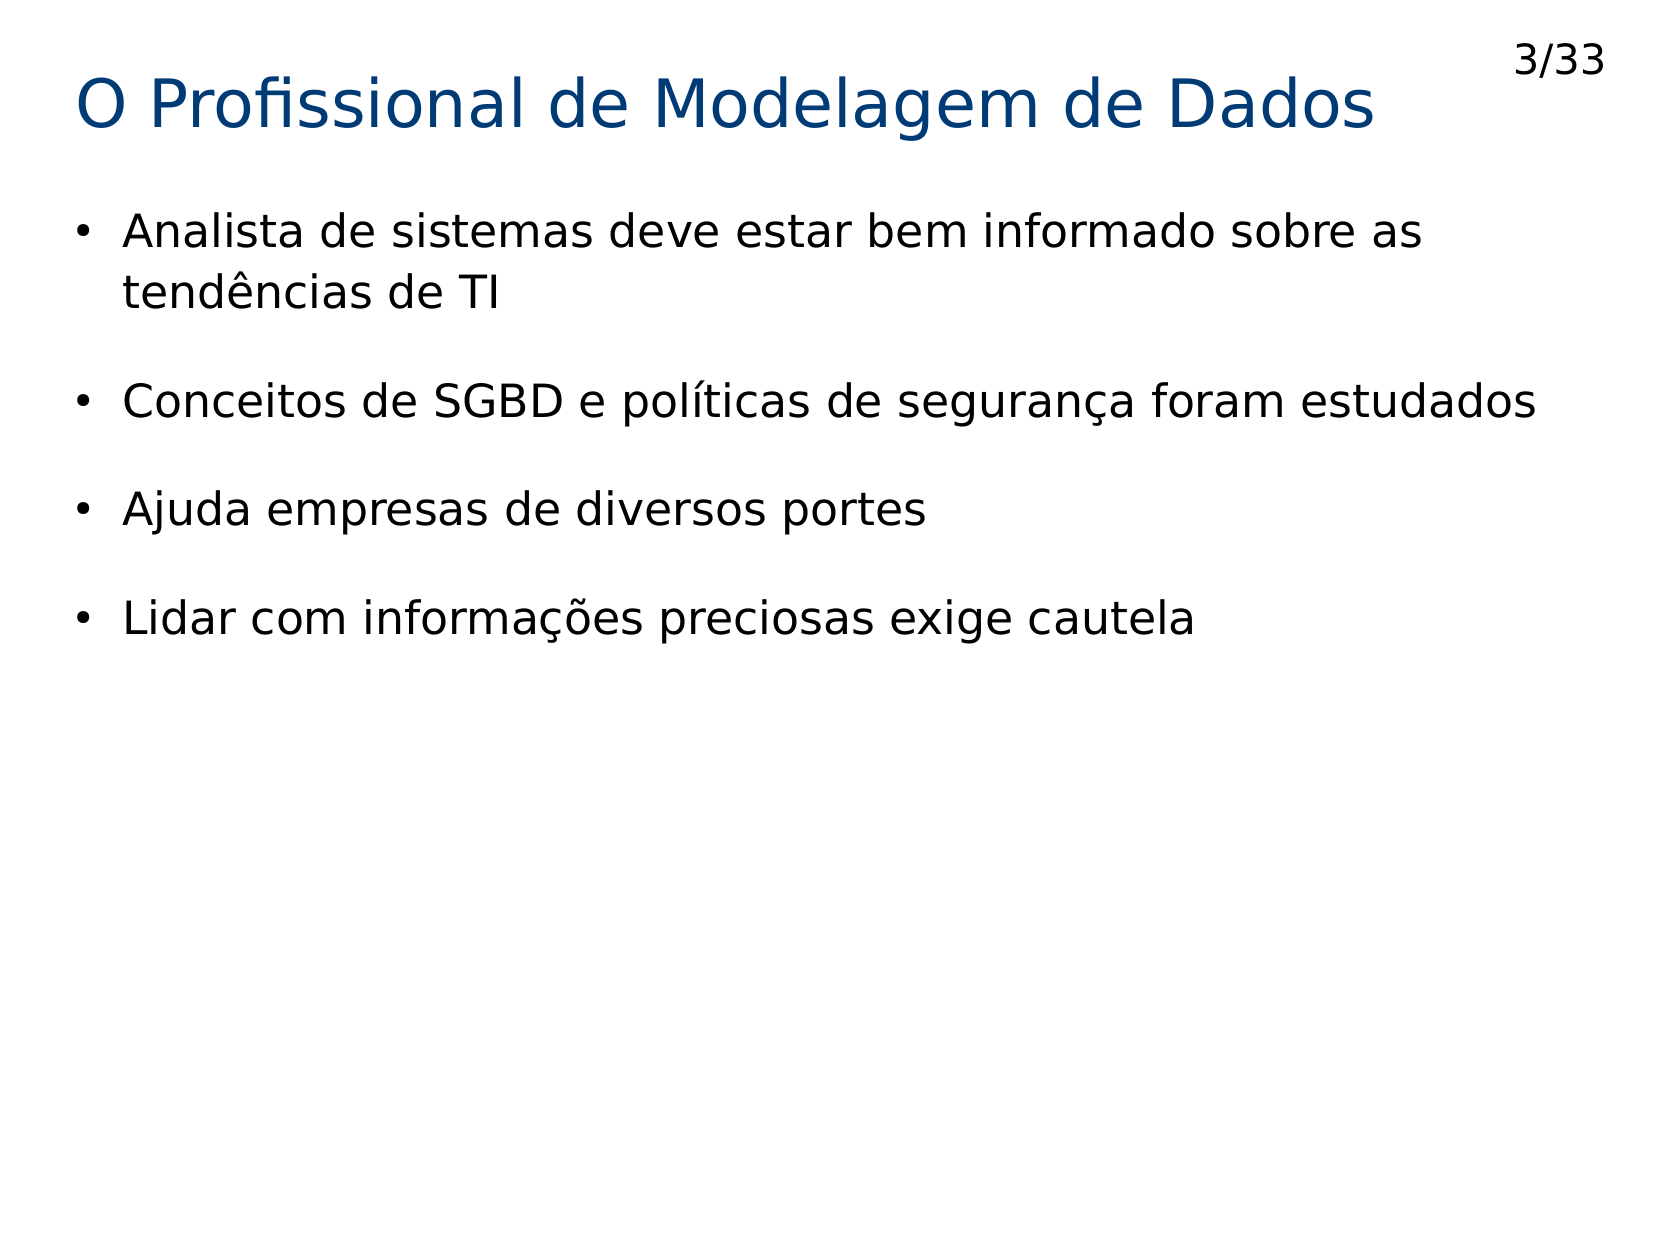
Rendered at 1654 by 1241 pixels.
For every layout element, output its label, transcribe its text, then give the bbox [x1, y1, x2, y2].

list Analista de sistemas deve estar bem informado sobre as tendências de TI Conceitos de SGBD e políticas de segurança foram estudados Ajuda empresas de diversos portes Lidar com informações preciosas exige cautela [75, 196, 1582, 1190]
title O Profissional de Modelagem de Dados [75, 33, 1425, 175]
